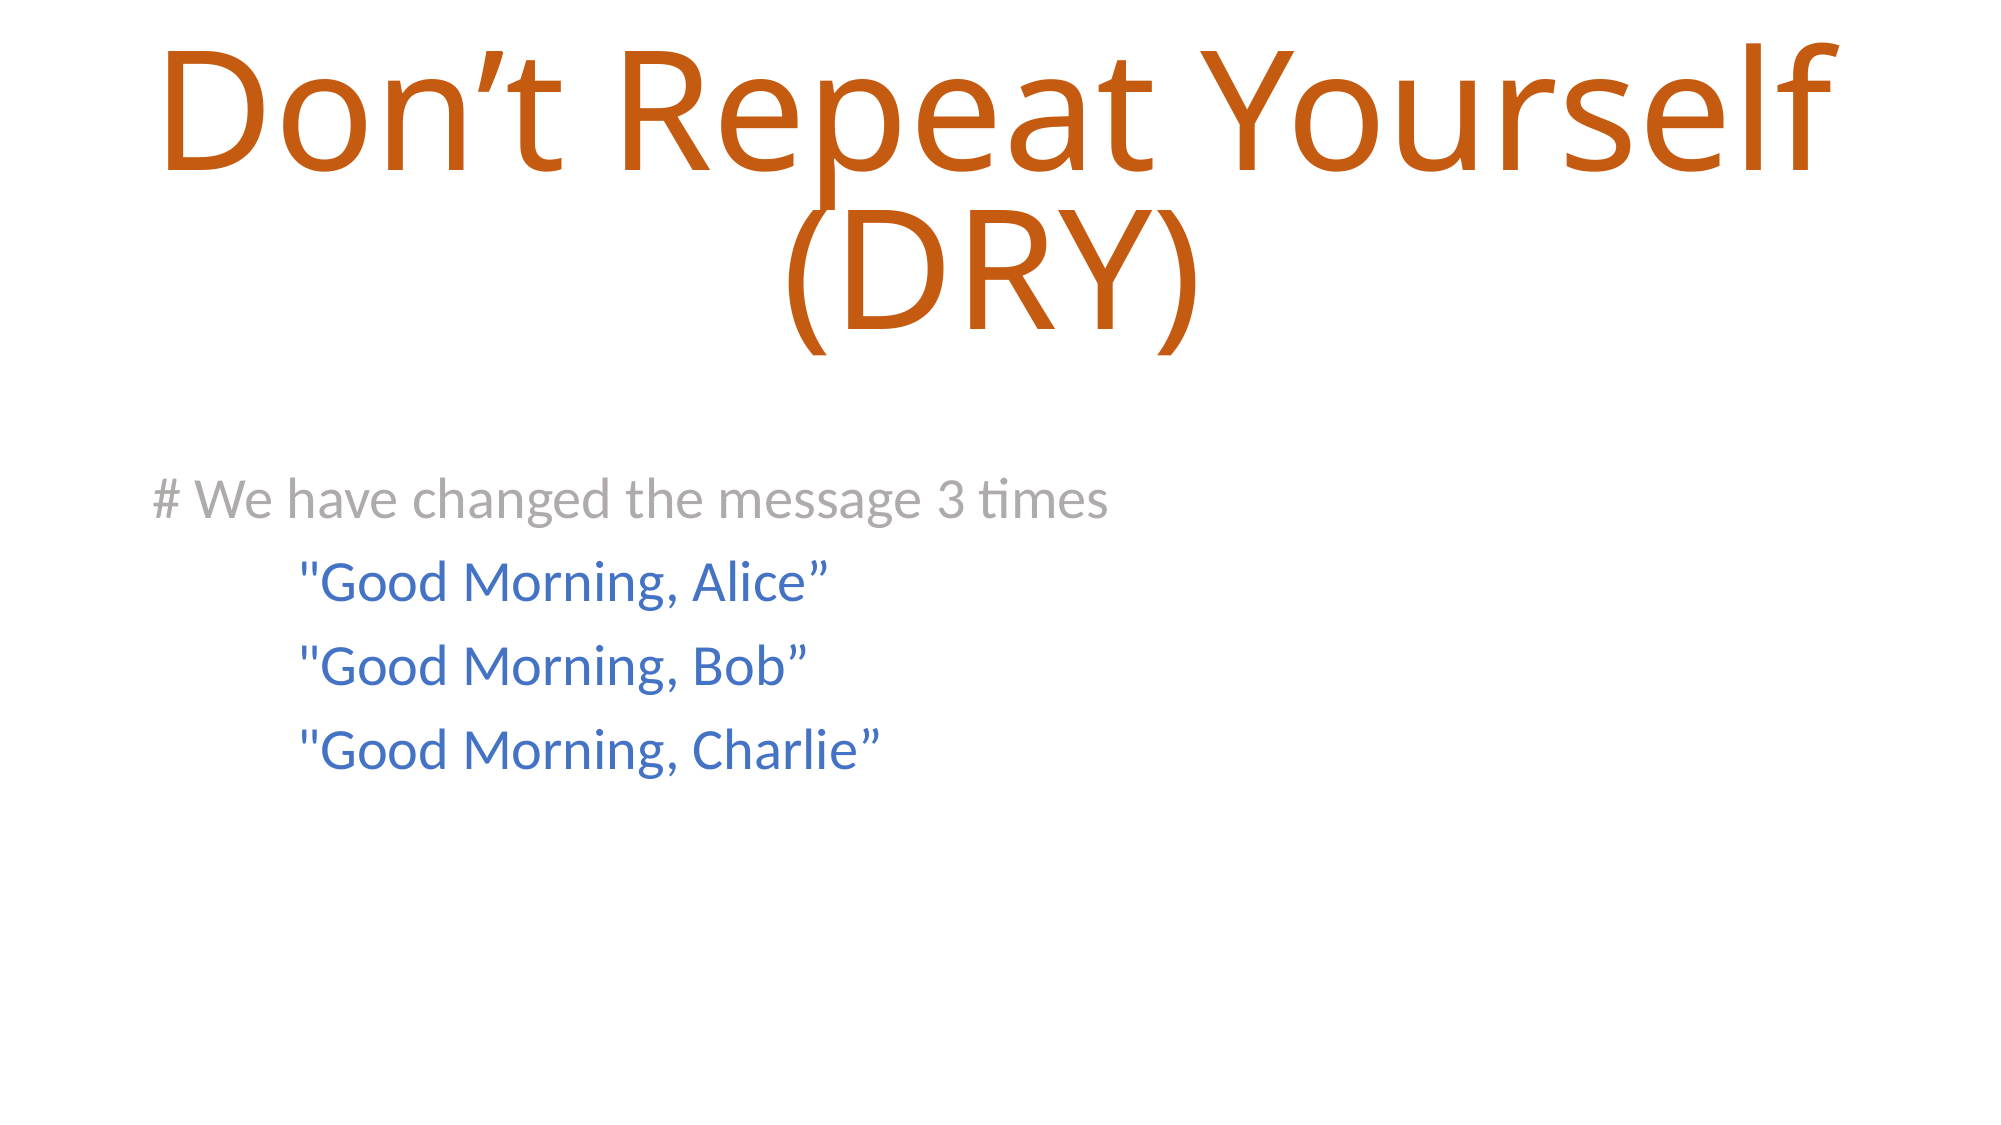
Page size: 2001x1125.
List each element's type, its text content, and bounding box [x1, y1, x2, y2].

list Don’t Repeat Yourself (DRY) # We have changed the message 3 times print( "Good Morning, Alice” ) print( "Good Morning, Bob” ) print( "Good Morning, Charlie” ) [137, 34, 1863, 1088]
